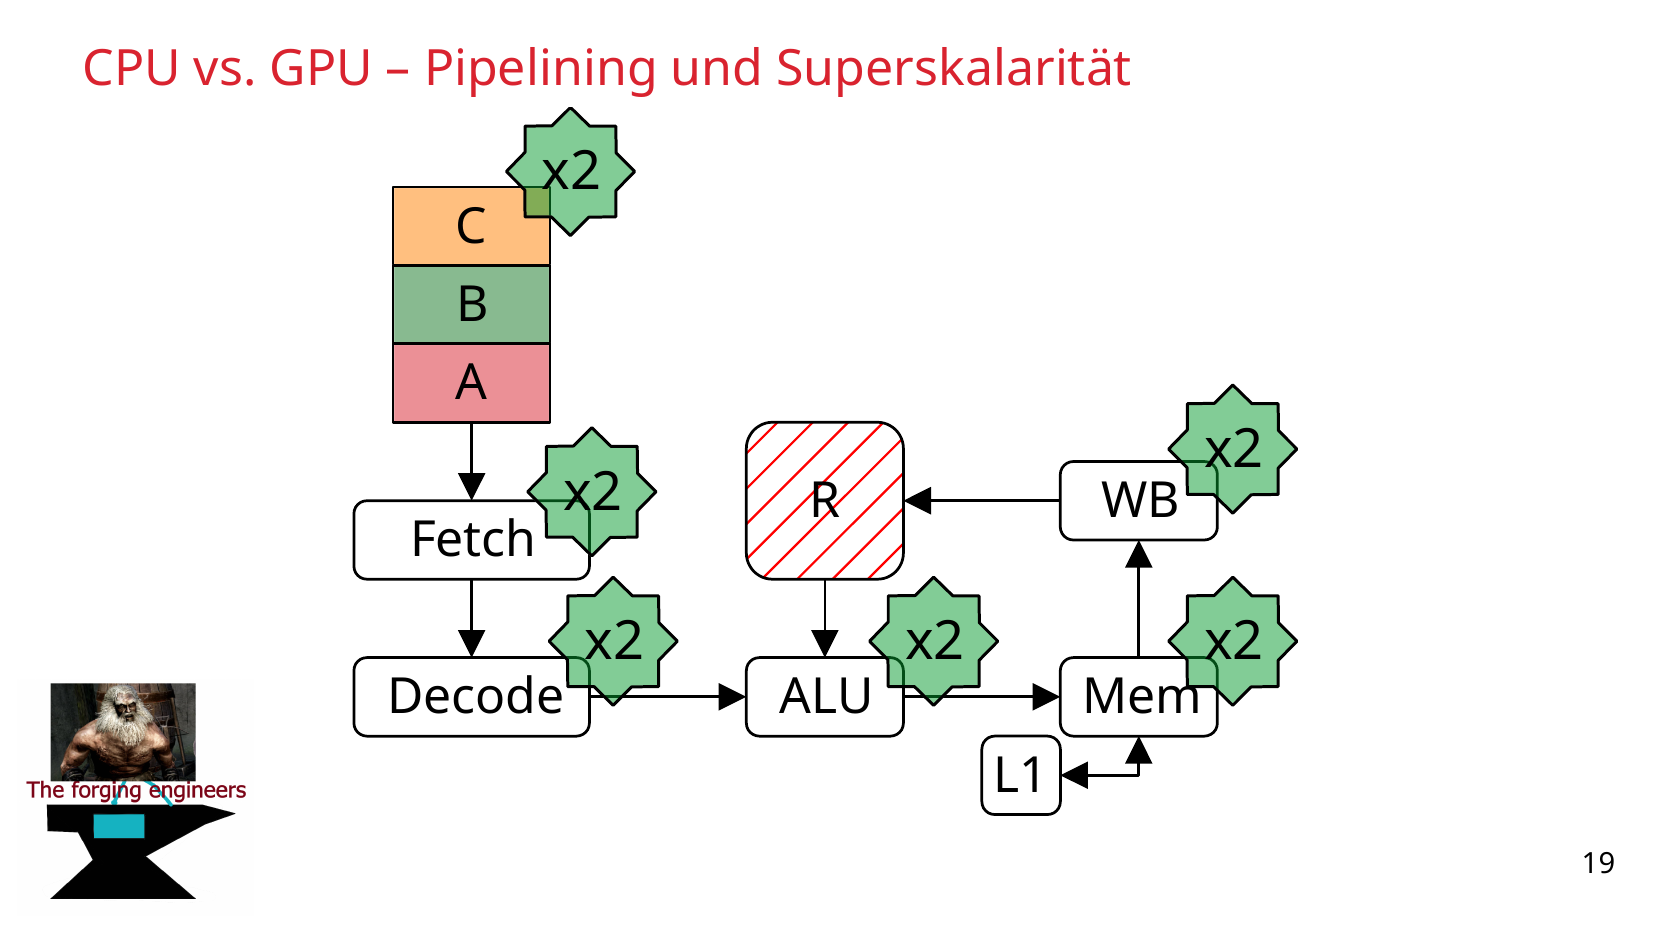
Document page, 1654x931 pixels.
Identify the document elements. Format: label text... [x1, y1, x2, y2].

title CPU vs. GPU – Pipelining und Superskalarität [82, 37, 1571, 95]
picture [270, 106, 1384, 931]
picture [17, 679, 254, 916]
